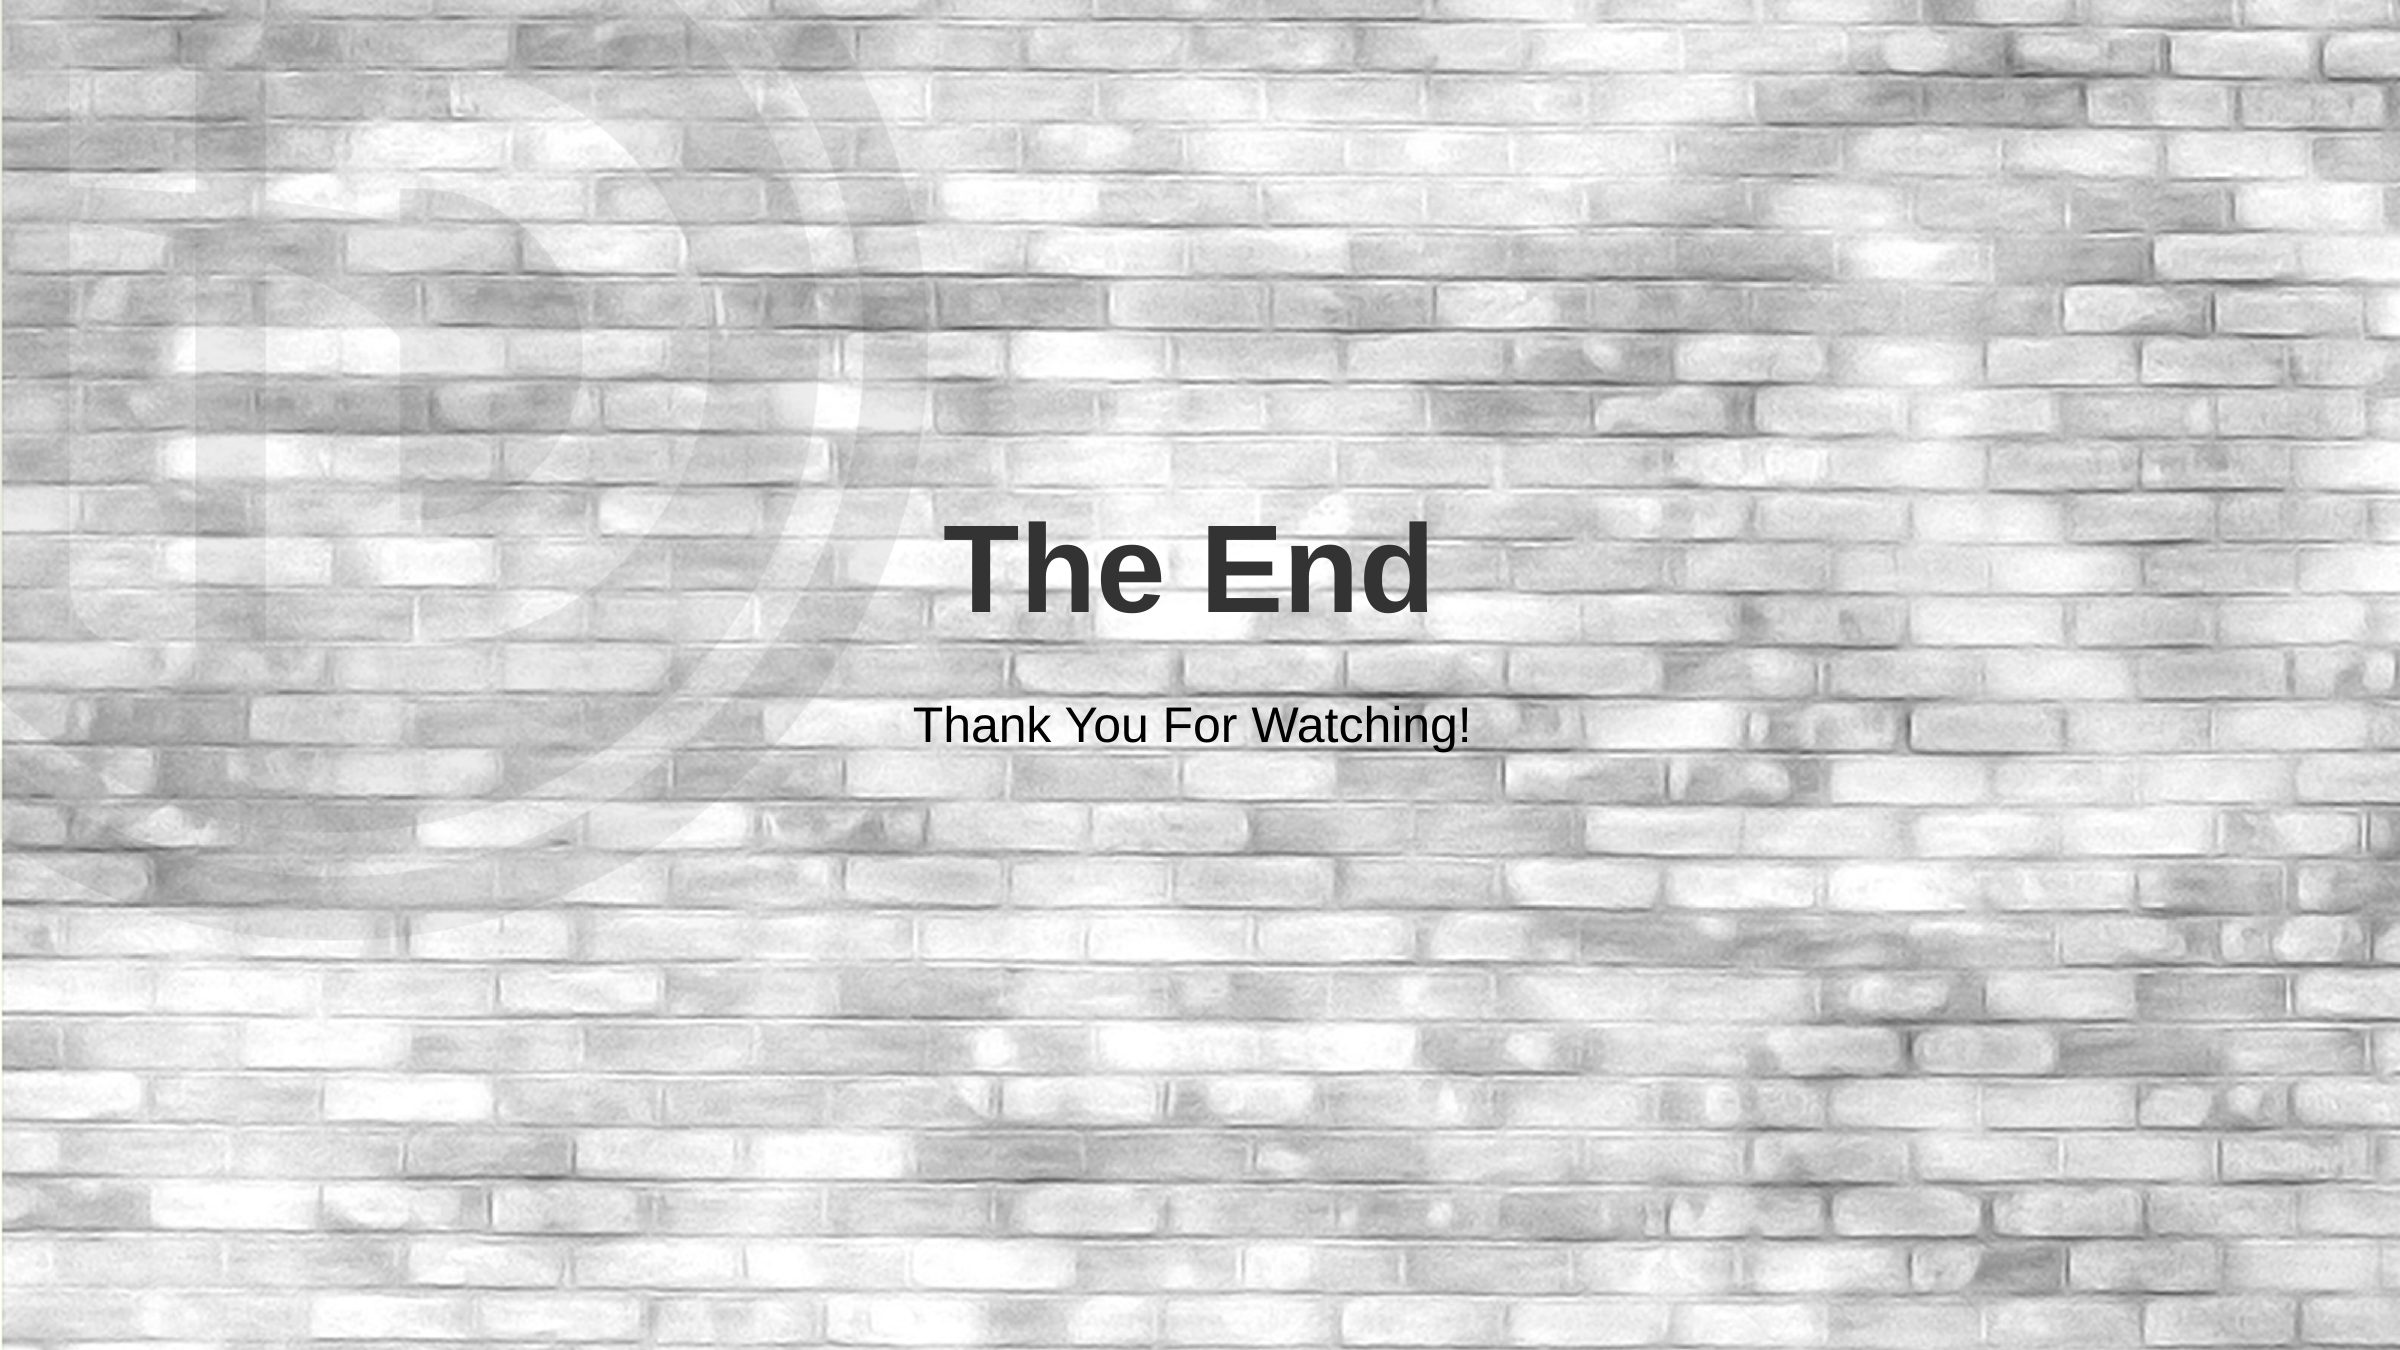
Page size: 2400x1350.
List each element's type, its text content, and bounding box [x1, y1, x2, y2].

text_box Thank You For Watching! [780, 689, 1606, 761]
title The End [160, 479, 2221, 592]
picture [0, 0, 2400, 1350]
